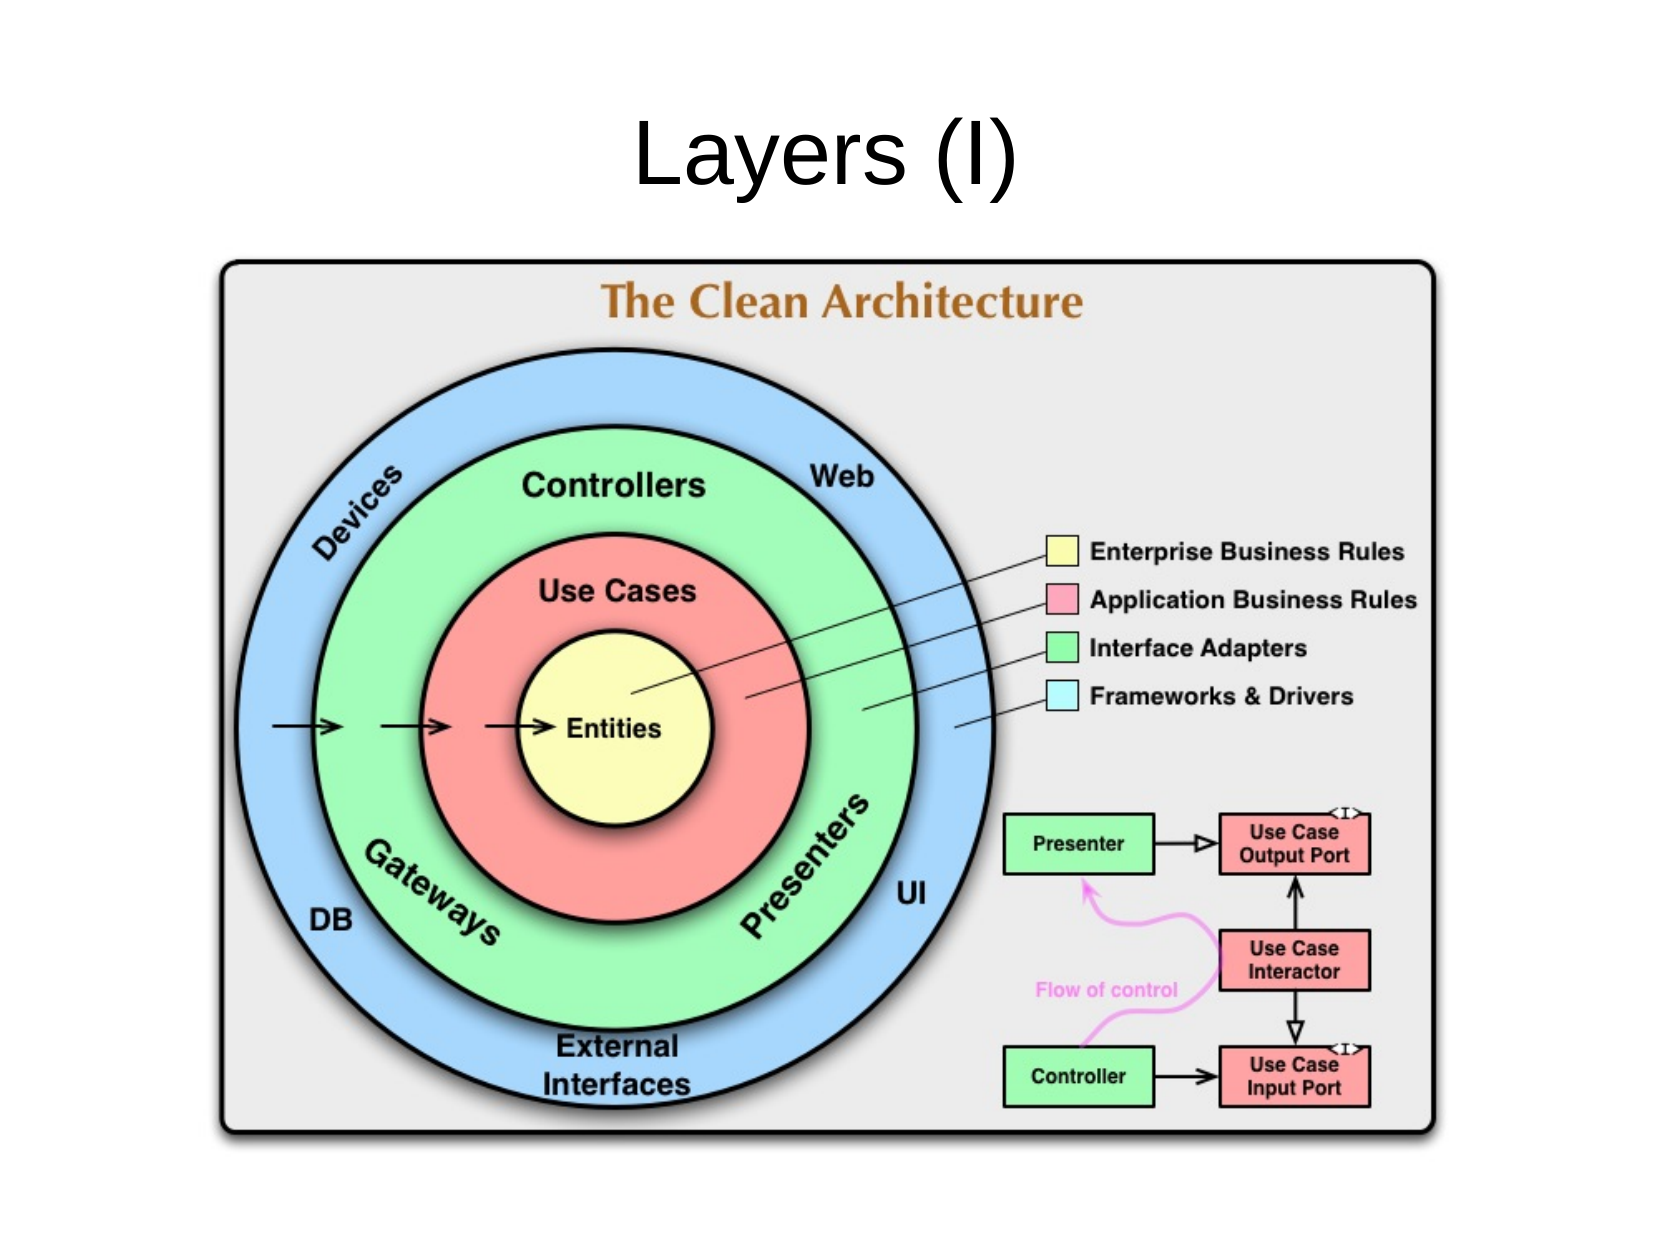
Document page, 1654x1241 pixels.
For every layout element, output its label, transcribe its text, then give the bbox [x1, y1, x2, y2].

title Layers (I) [82, 49, 1571, 257]
picture [186, 233, 1468, 1175]
